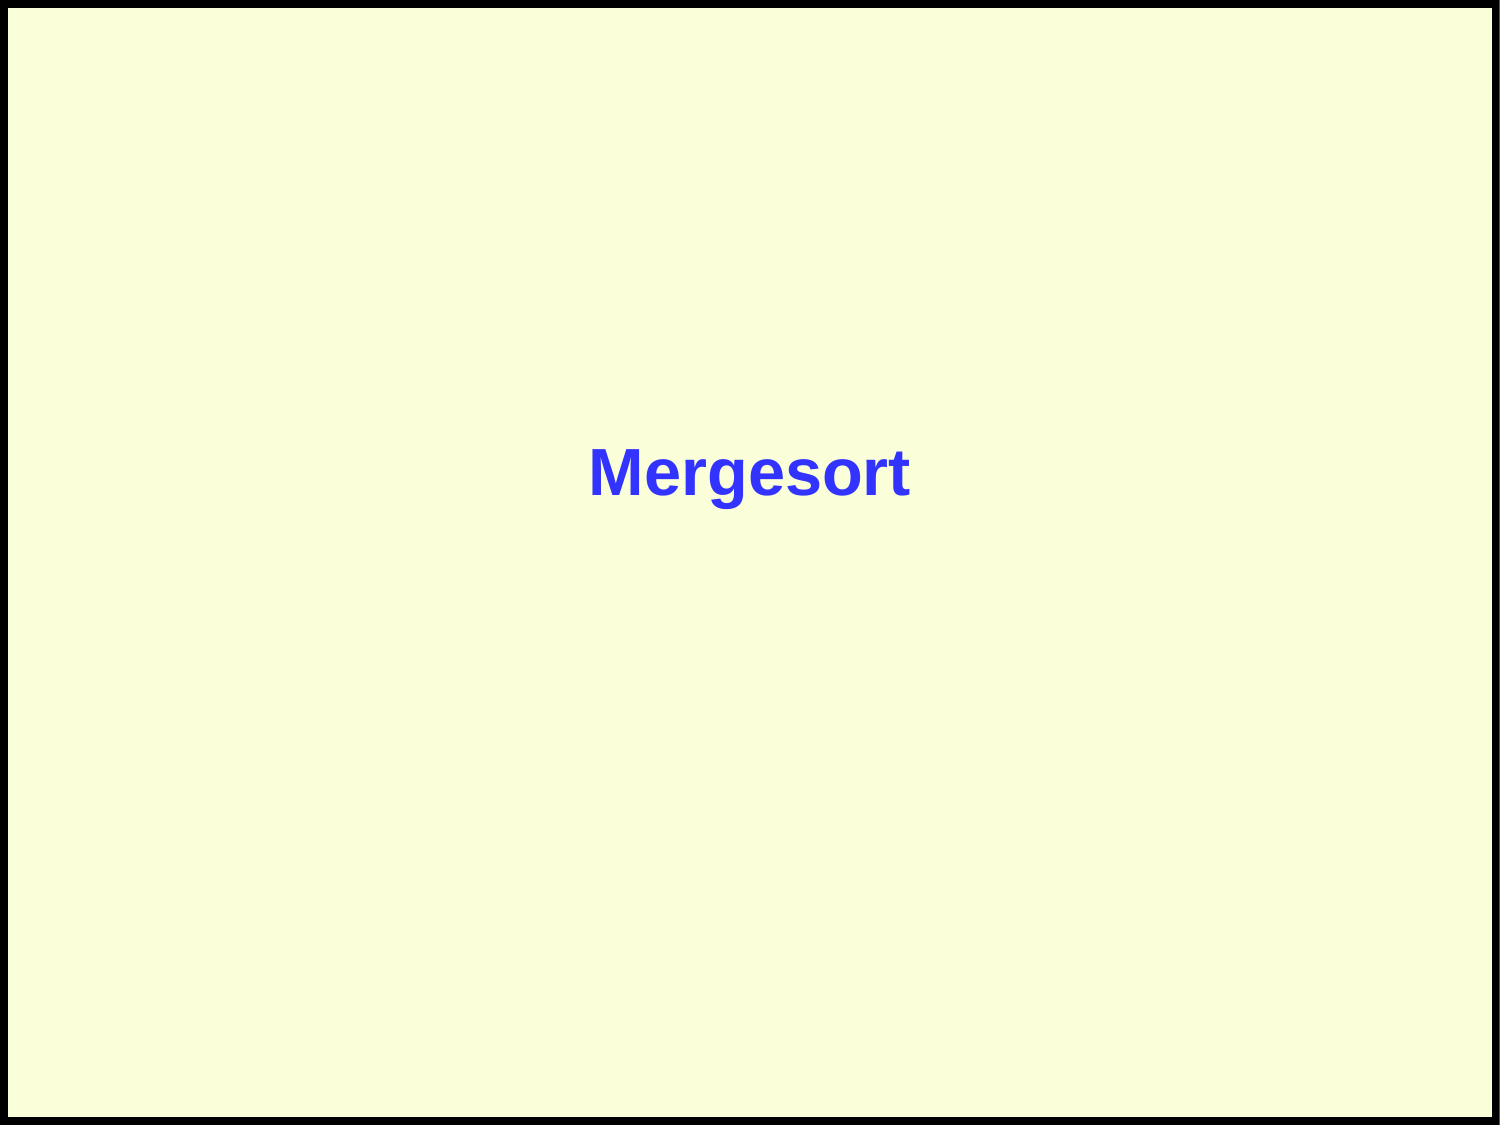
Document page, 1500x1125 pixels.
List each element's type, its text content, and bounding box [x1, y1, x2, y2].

title Mergesort [112, 374, 1388, 563]
